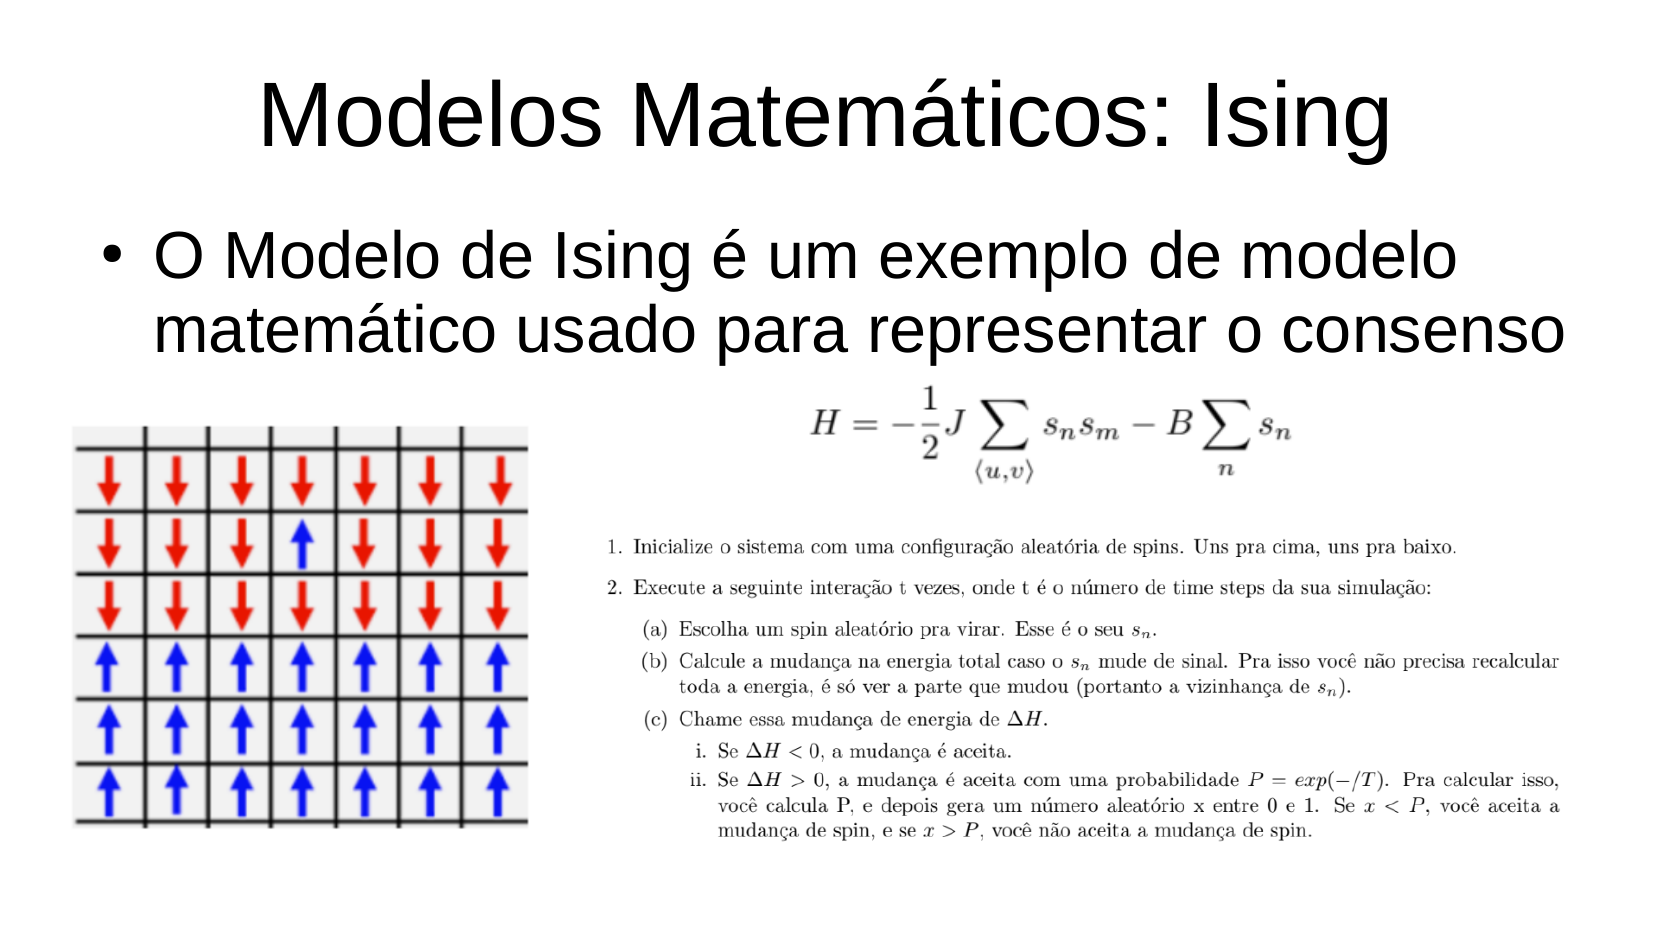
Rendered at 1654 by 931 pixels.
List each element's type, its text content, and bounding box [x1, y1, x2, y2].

list O Modelo de Ising é um exemplo de modelo matemático usado para representar o consenso [82, 217, 1571, 522]
title Modelos Matemáticos: Ising [82, 37, 1571, 193]
picture [769, 366, 1329, 502]
picture [50, 409, 1585, 857]
